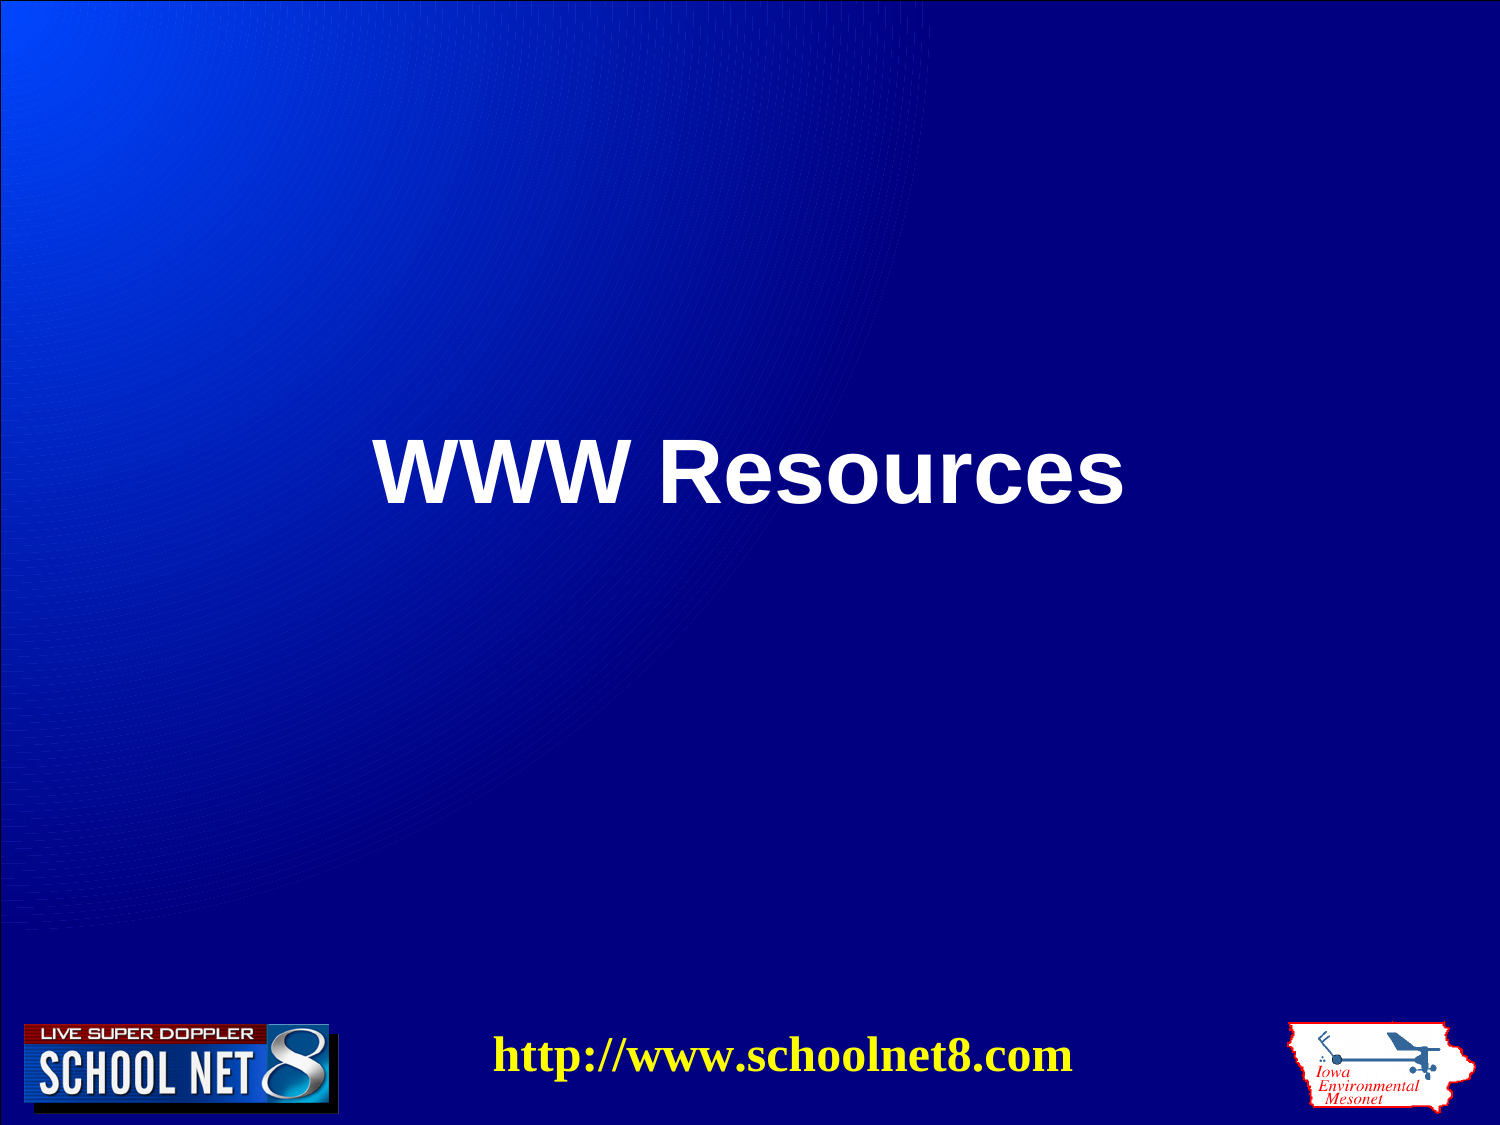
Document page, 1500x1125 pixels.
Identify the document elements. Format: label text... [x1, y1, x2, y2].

picture [24, 1024, 329, 1103]
title WWW Resources [112, 375, 1388, 563]
picture [1287, 1021, 1476, 1114]
